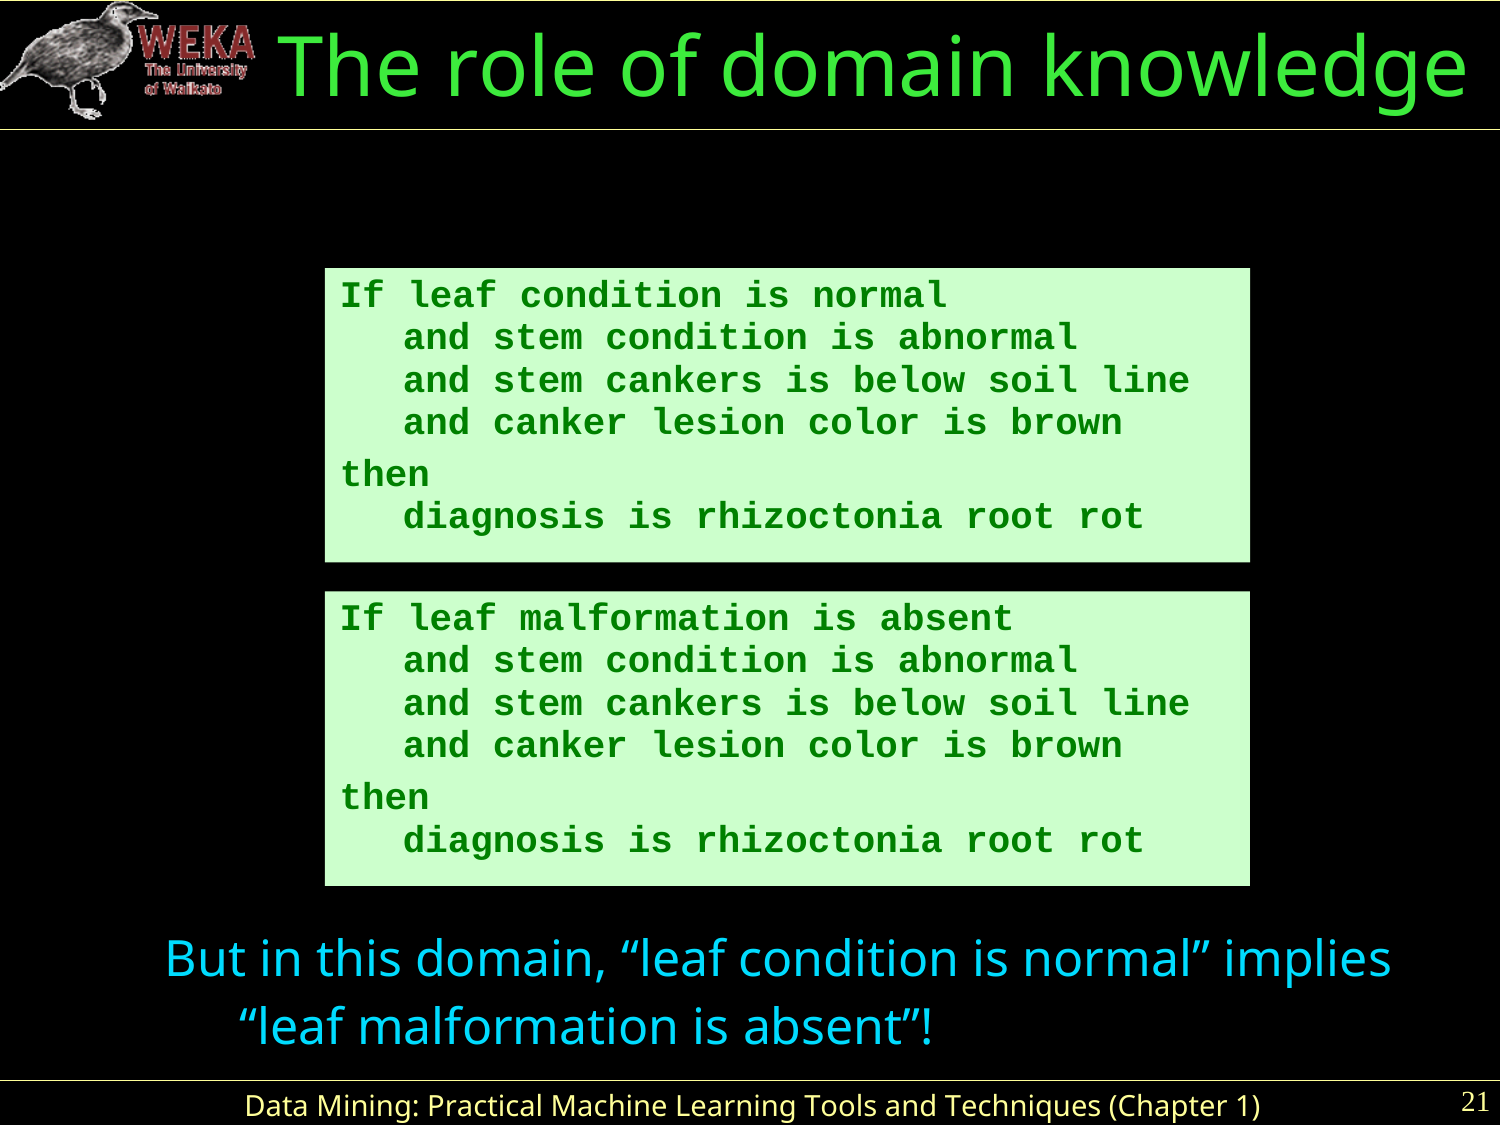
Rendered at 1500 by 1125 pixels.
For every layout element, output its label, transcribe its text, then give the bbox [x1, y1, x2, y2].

picture [0, 1, 263, 129]
title The role of domain knowledge [263, 0, 1500, 159]
text_box If leaf malformation is absent and stem condition is abnormal and stem cankers is below soil line and canker lesion color is brown then diagnosis is rhizoctonia root rot [324, 591, 1250, 886]
text_box If leaf condition is normal and stem condition is abnormal and stem cankers is below soil line and canker lesion color is brown then diagnosis is rhizoctonia root rot [324, 268, 1251, 563]
list But in this domain, “leaf condition is normal” implies “leaf malformation is absent”! [150, 915, 1500, 1063]
